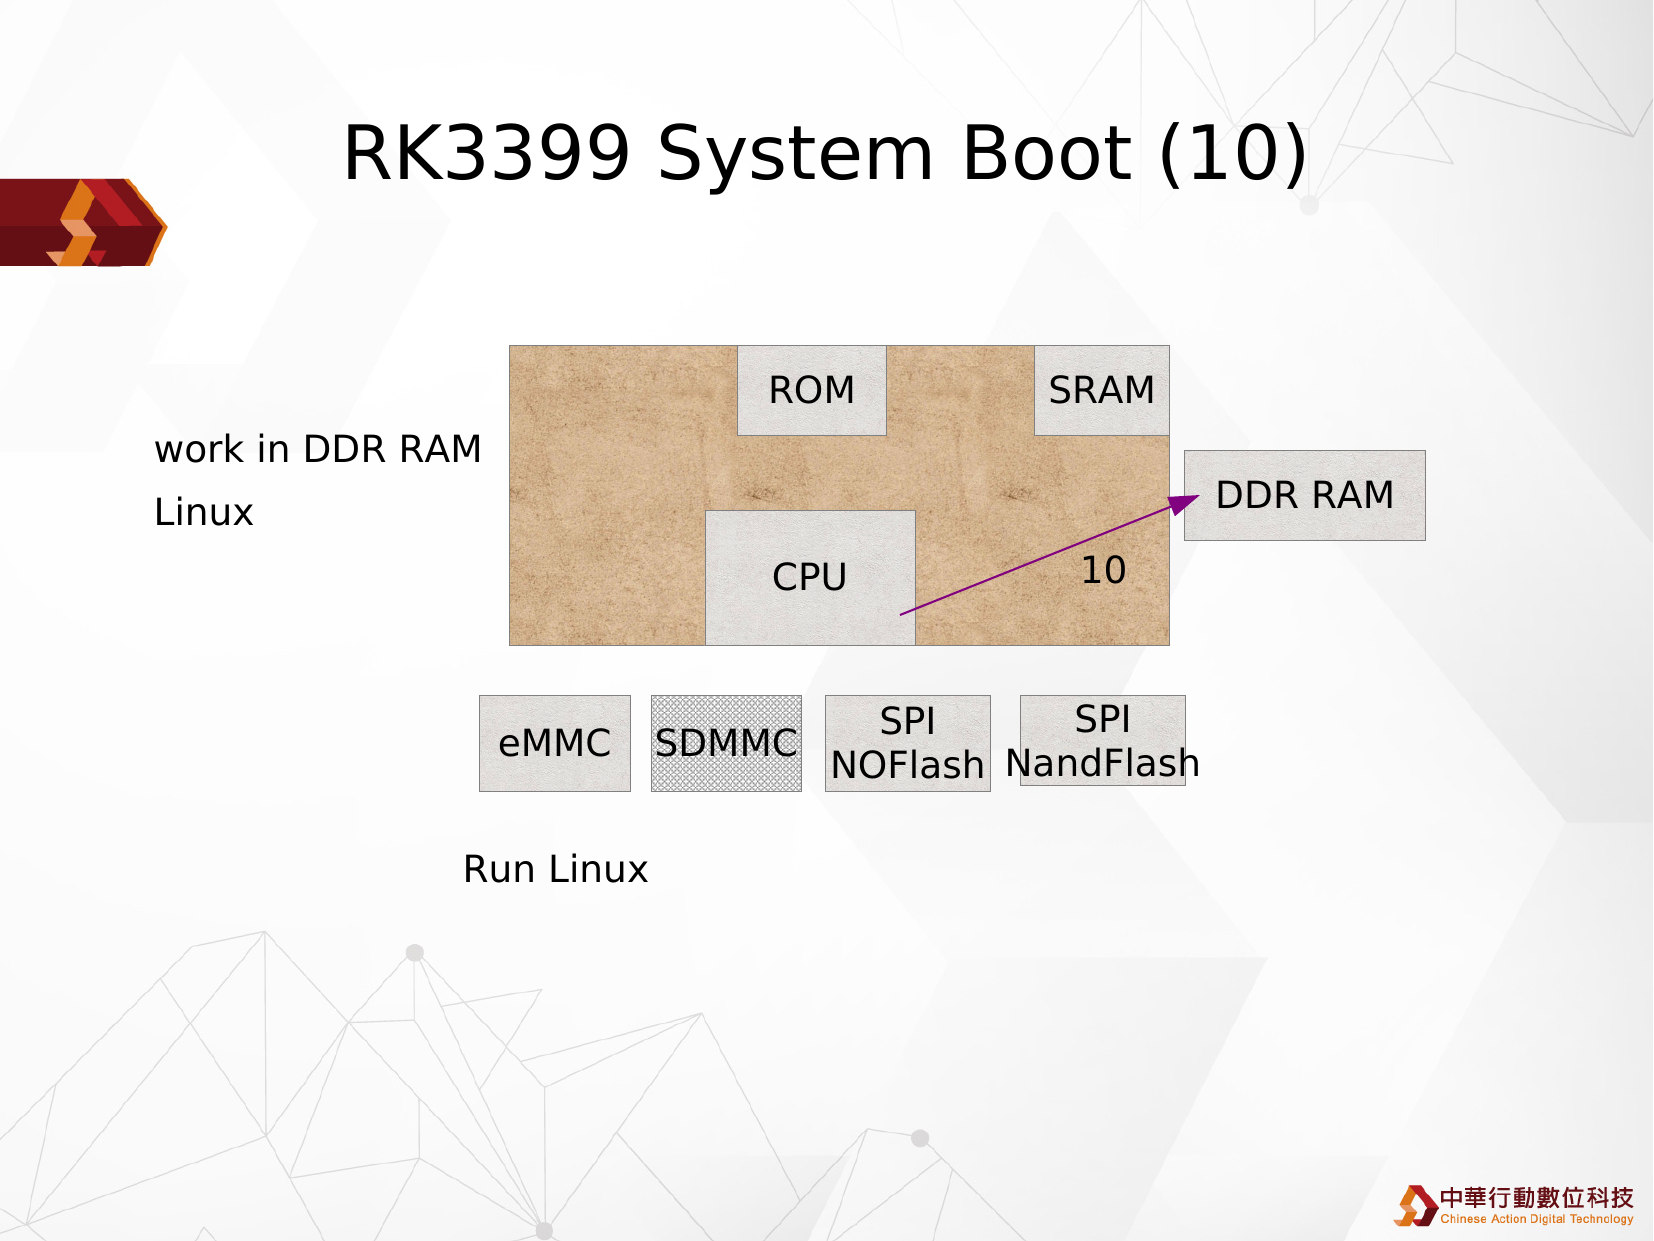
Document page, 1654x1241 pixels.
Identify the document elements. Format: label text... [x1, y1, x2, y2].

text_box CPU [705, 510, 916, 646]
text_box eMMC [479, 695, 631, 792]
text_box SPI NandFlash [1020, 695, 1186, 786]
text_box DDR RAM [1184, 450, 1426, 541]
text_box [916, 509, 1170, 646]
text_box 10 [1065, 541, 1156, 601]
text_box SDMMC [651, 695, 802, 792]
text_box [509, 345, 1170, 646]
title RK3399 System Boot (10) [82, 49, 1570, 257]
text_box work in DDR RAM [138, 420, 520, 523]
text_box Linux [138, 482, 383, 542]
picture [0, 0, 1654, 1241]
text_box SPI NOFlash [825, 695, 991, 792]
text_box Run Linux [447, 840, 1409, 913]
text_box SRAM [1034, 345, 1170, 436]
text_box ROM [737, 345, 887, 436]
